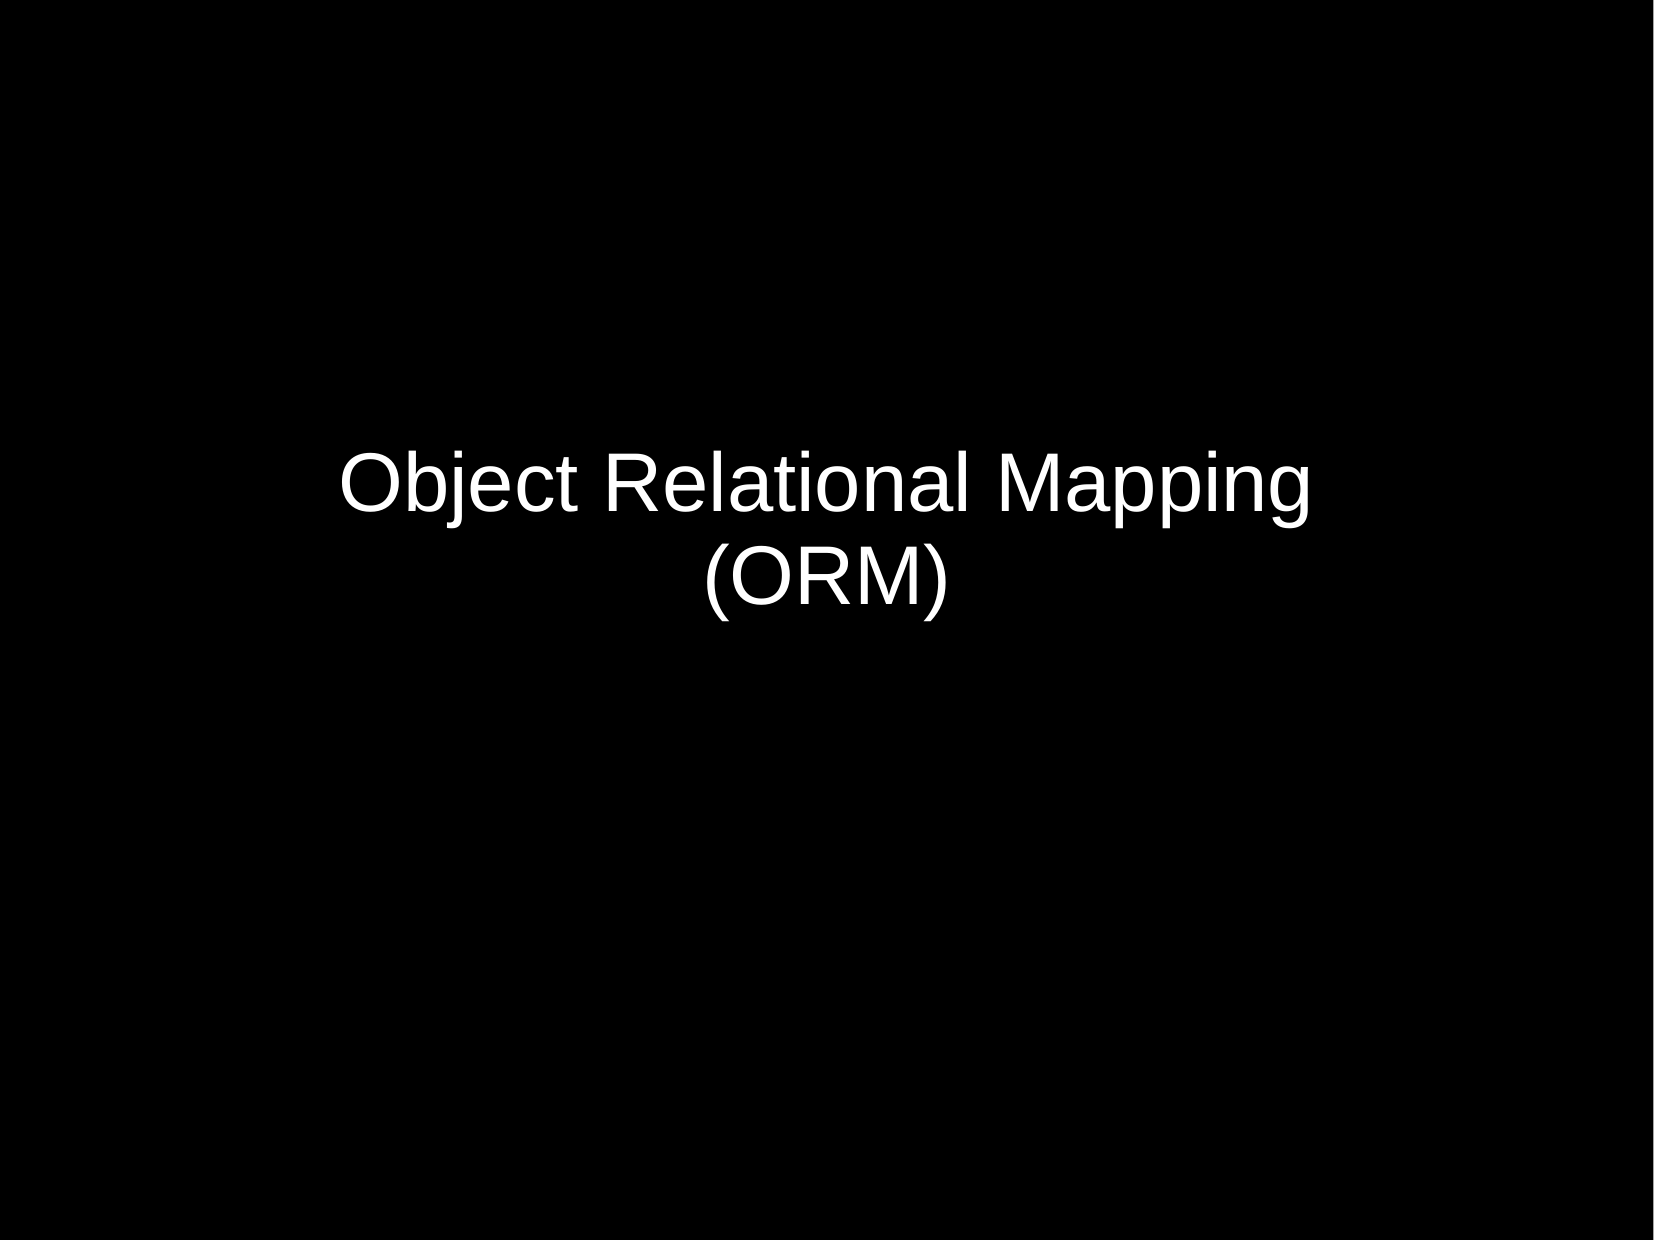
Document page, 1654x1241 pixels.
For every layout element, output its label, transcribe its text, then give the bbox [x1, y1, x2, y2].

subtitle Object Relational Mapping (ORM) [82, 49, 1571, 1010]
